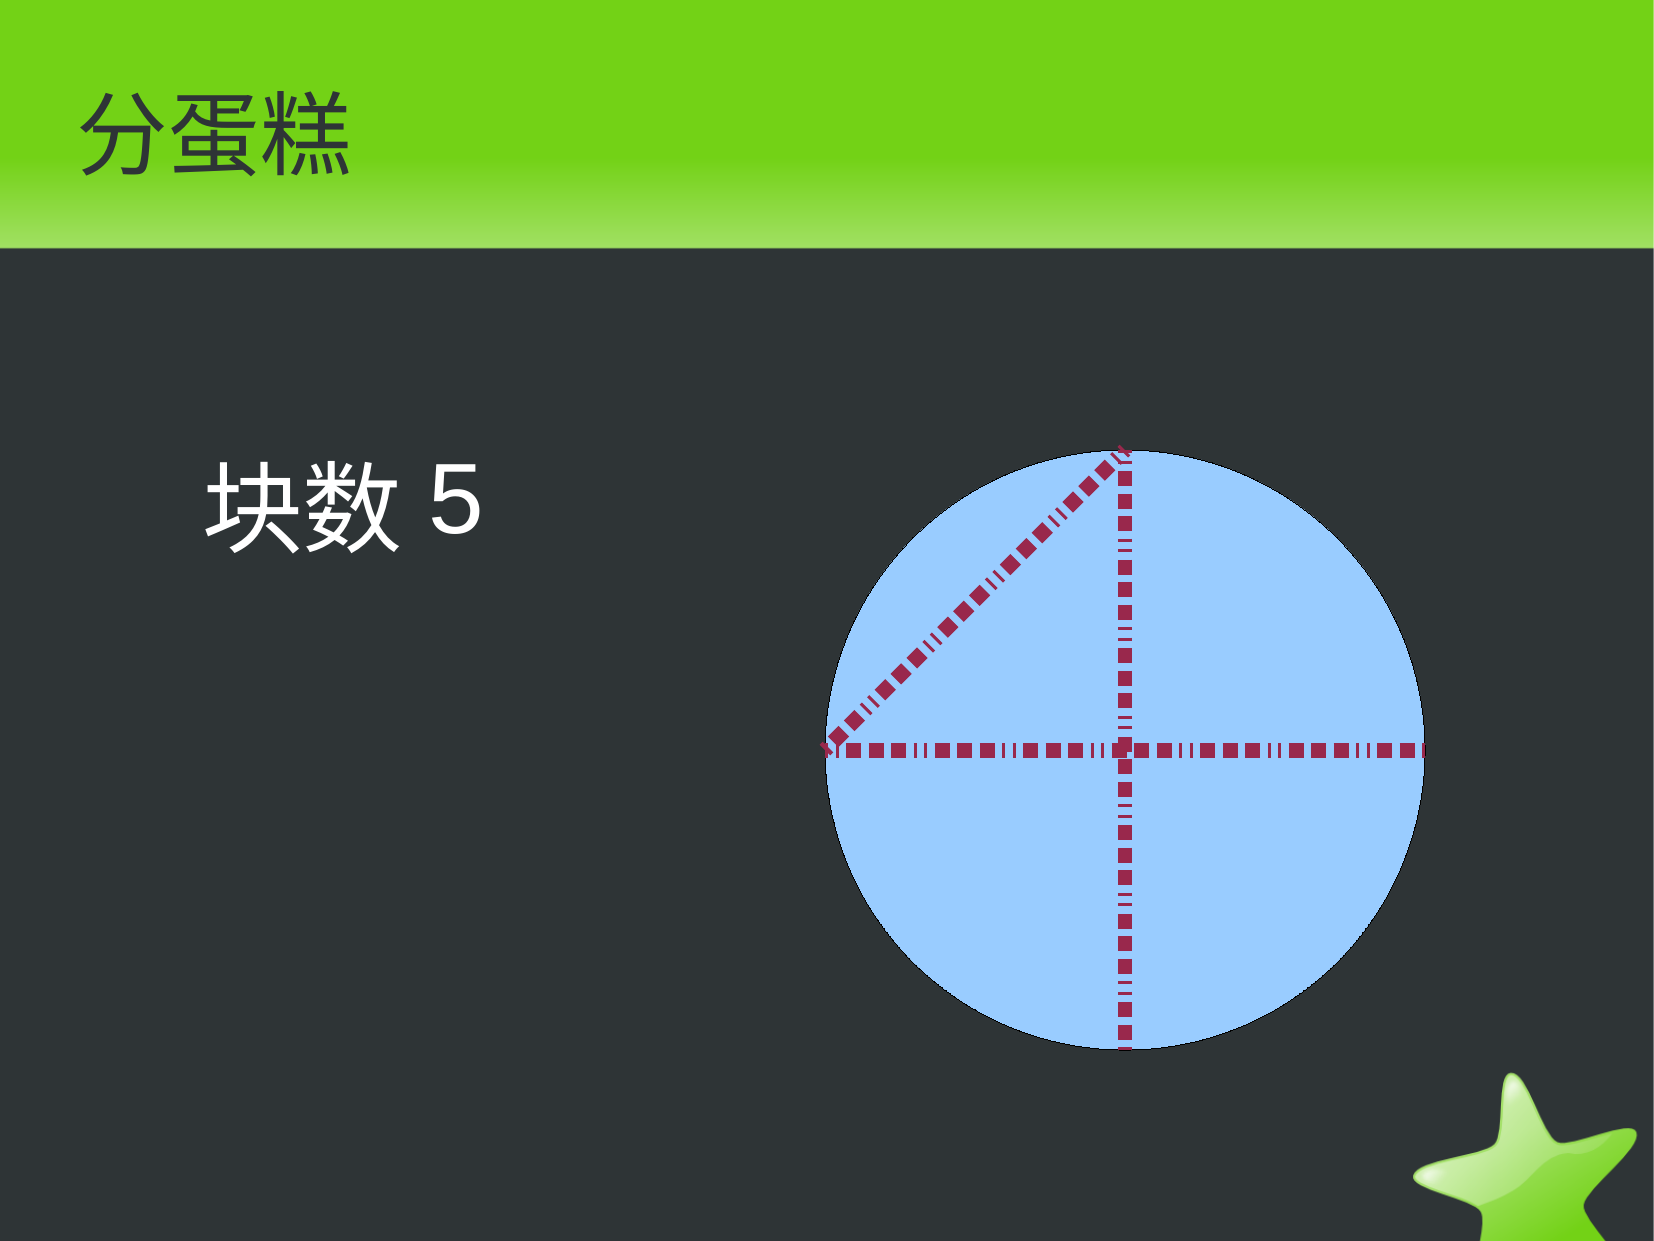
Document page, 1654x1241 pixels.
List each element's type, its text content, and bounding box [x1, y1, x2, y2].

text_box <number> [413, 435, 899, 563]
text_box [825, 450, 1425, 1050]
text_box 块数 [187, 431, 418, 563]
title 分蛋糕 [76, 29, 1565, 237]
picture [0, 0, 1654, 1241]
